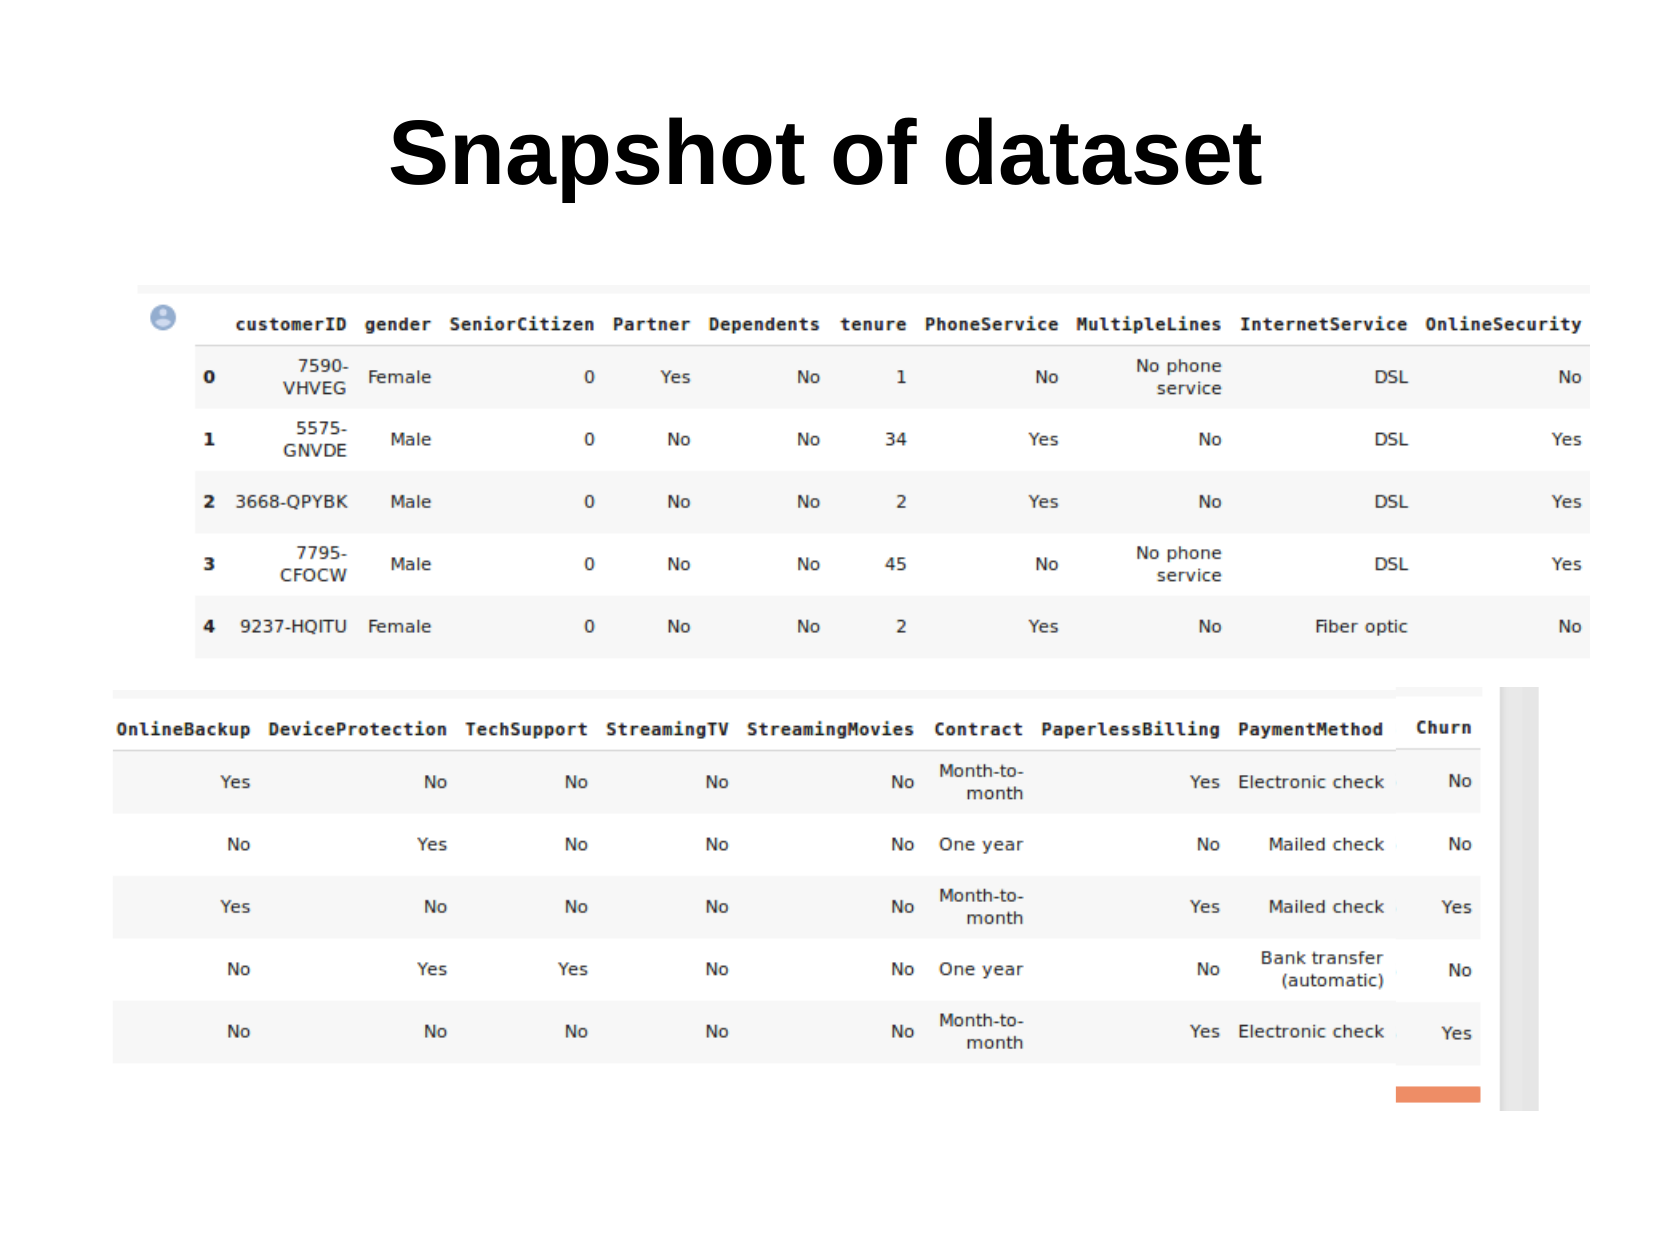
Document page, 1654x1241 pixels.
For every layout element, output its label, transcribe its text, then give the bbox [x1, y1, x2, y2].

picture [112, 687, 1539, 1111]
title Snapshot of dataset [82, 49, 1571, 257]
picture [127, 285, 1590, 675]
